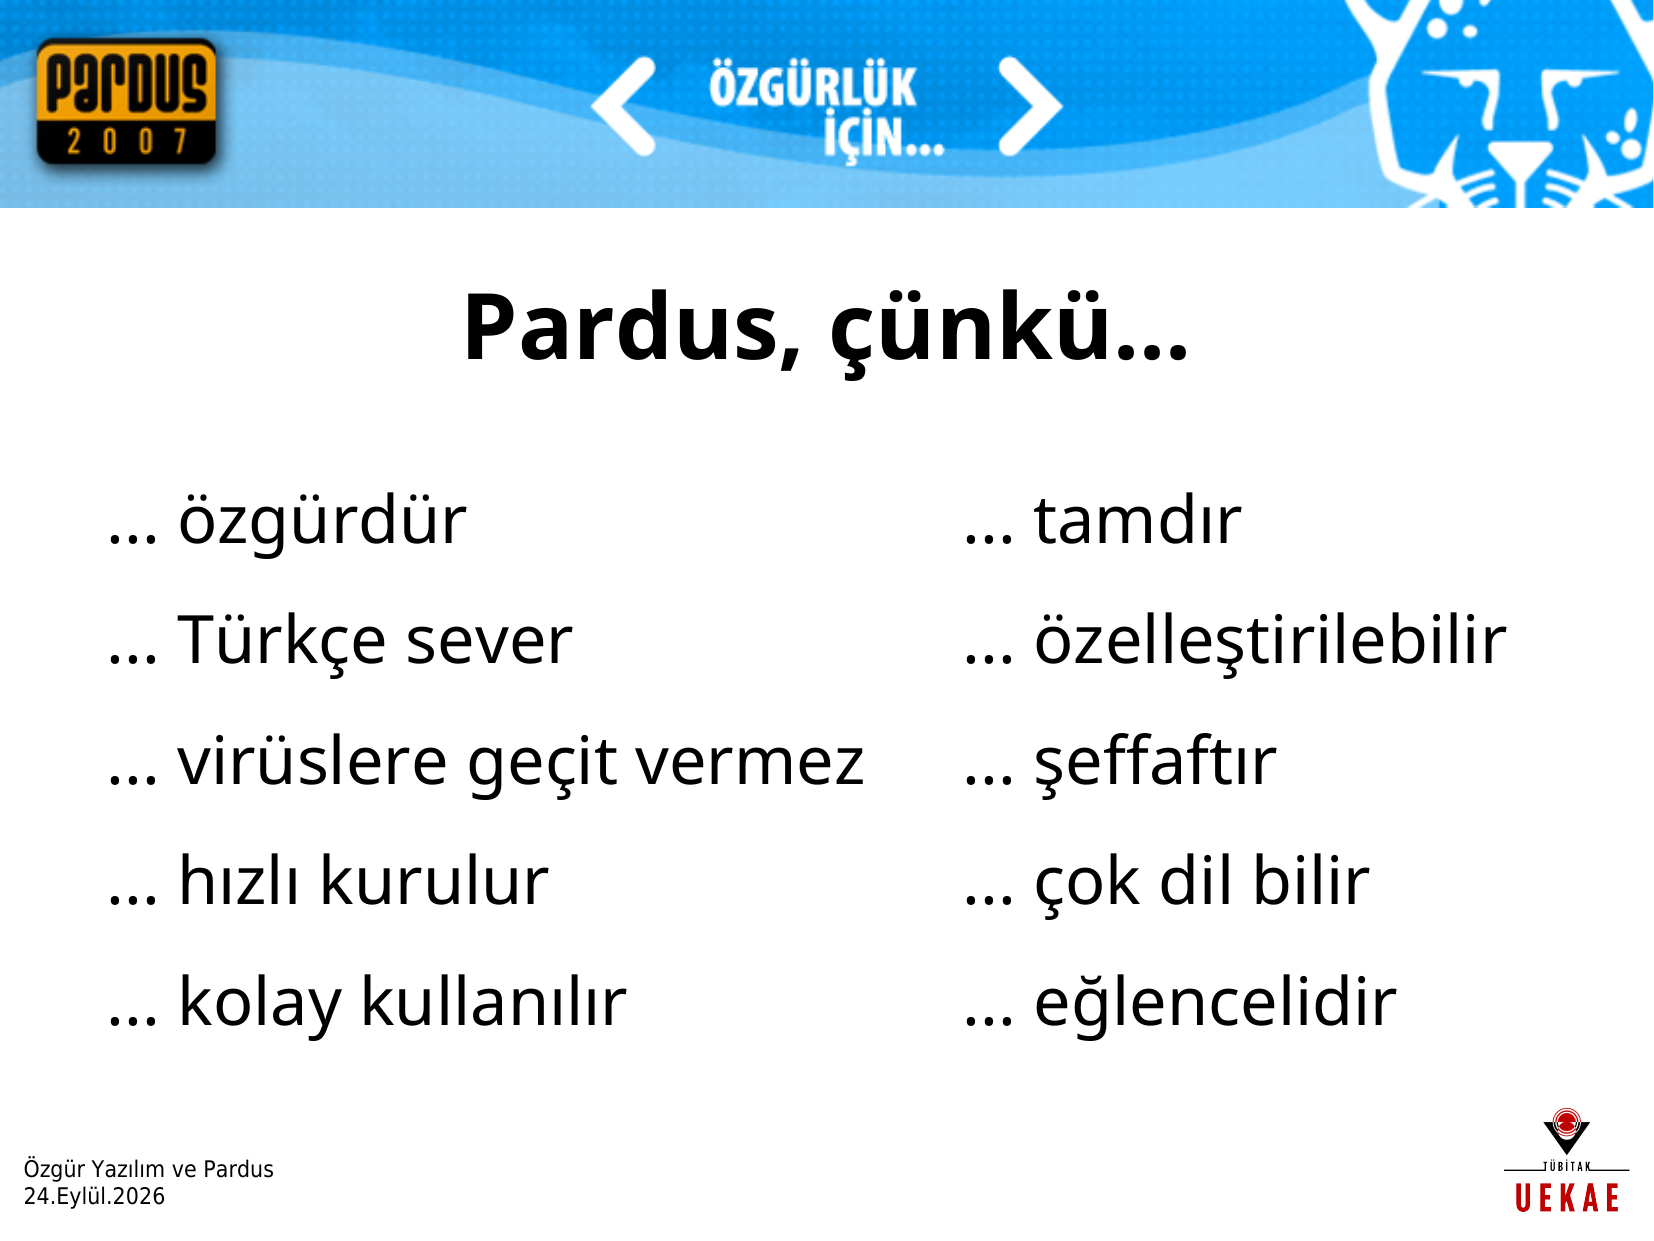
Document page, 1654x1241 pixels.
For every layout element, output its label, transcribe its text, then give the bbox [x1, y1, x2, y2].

title Pardus, çünkü... [82, 220, 1571, 428]
picture [0, 0, 1654, 208]
picture [1500, 1104, 1634, 1215]
list ... tamdır ... özelleştirilebilir ... şeffaftır ... çok dil bilir ... eğlencelidir [944, 472, 1572, 1094]
list ... özgürdür ... Türkçe sever ... virüslere geçit vermez ... hızlı kurulur ... kolay kullanılır [88, 472, 886, 1109]
